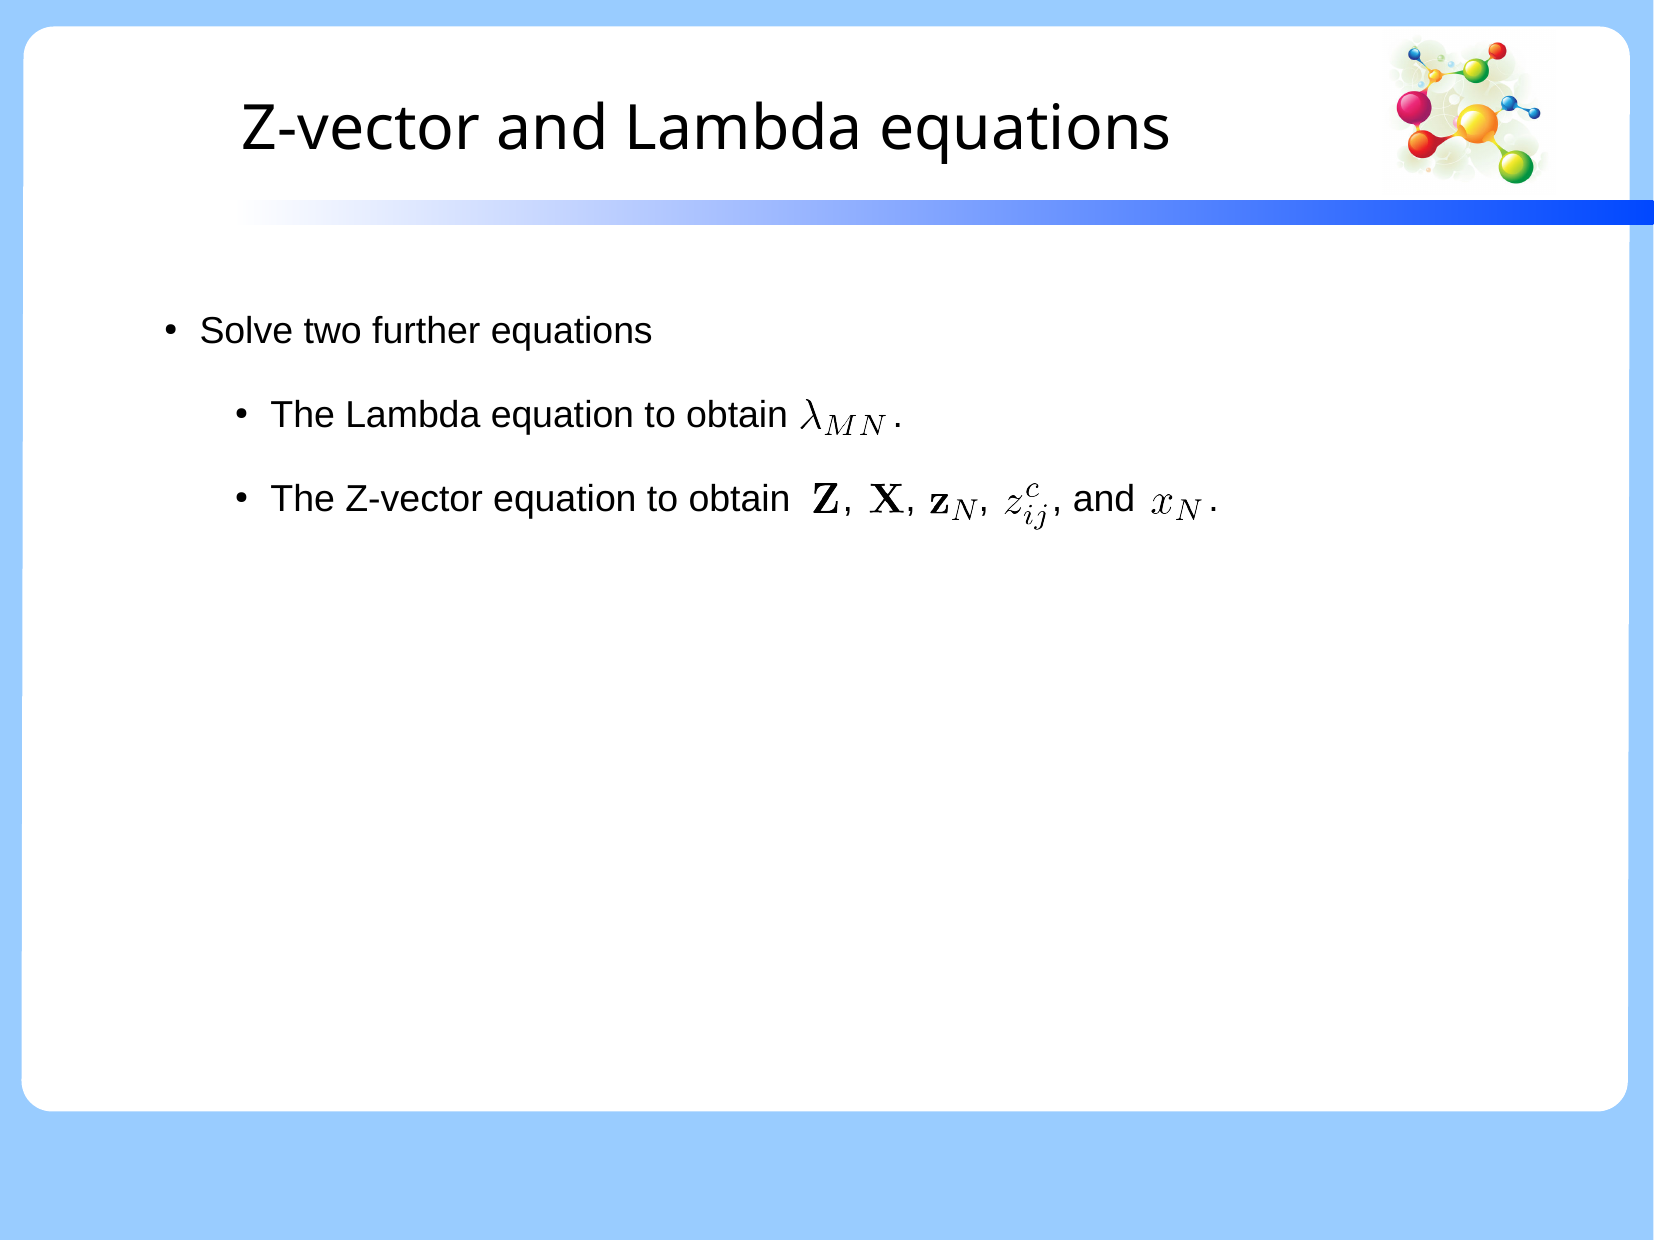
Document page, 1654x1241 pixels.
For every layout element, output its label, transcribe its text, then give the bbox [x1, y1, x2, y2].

picture [800, 399, 886, 436]
table_cell [873, 201, 877, 224]
picture [930, 494, 978, 520]
title Z-vector and Lambda equations [82, 49, 1332, 201]
picture [1151, 494, 1202, 520]
text_box Solve two further equations The Lambda equation to obtain . The Z-vector equation to obtain , , , , and . [149, 302, 1478, 612]
picture [1382, 29, 1556, 195]
picture [813, 483, 838, 513]
picture [869, 483, 904, 513]
picture [1004, 483, 1047, 530]
table_cell [956, 201, 961, 224]
